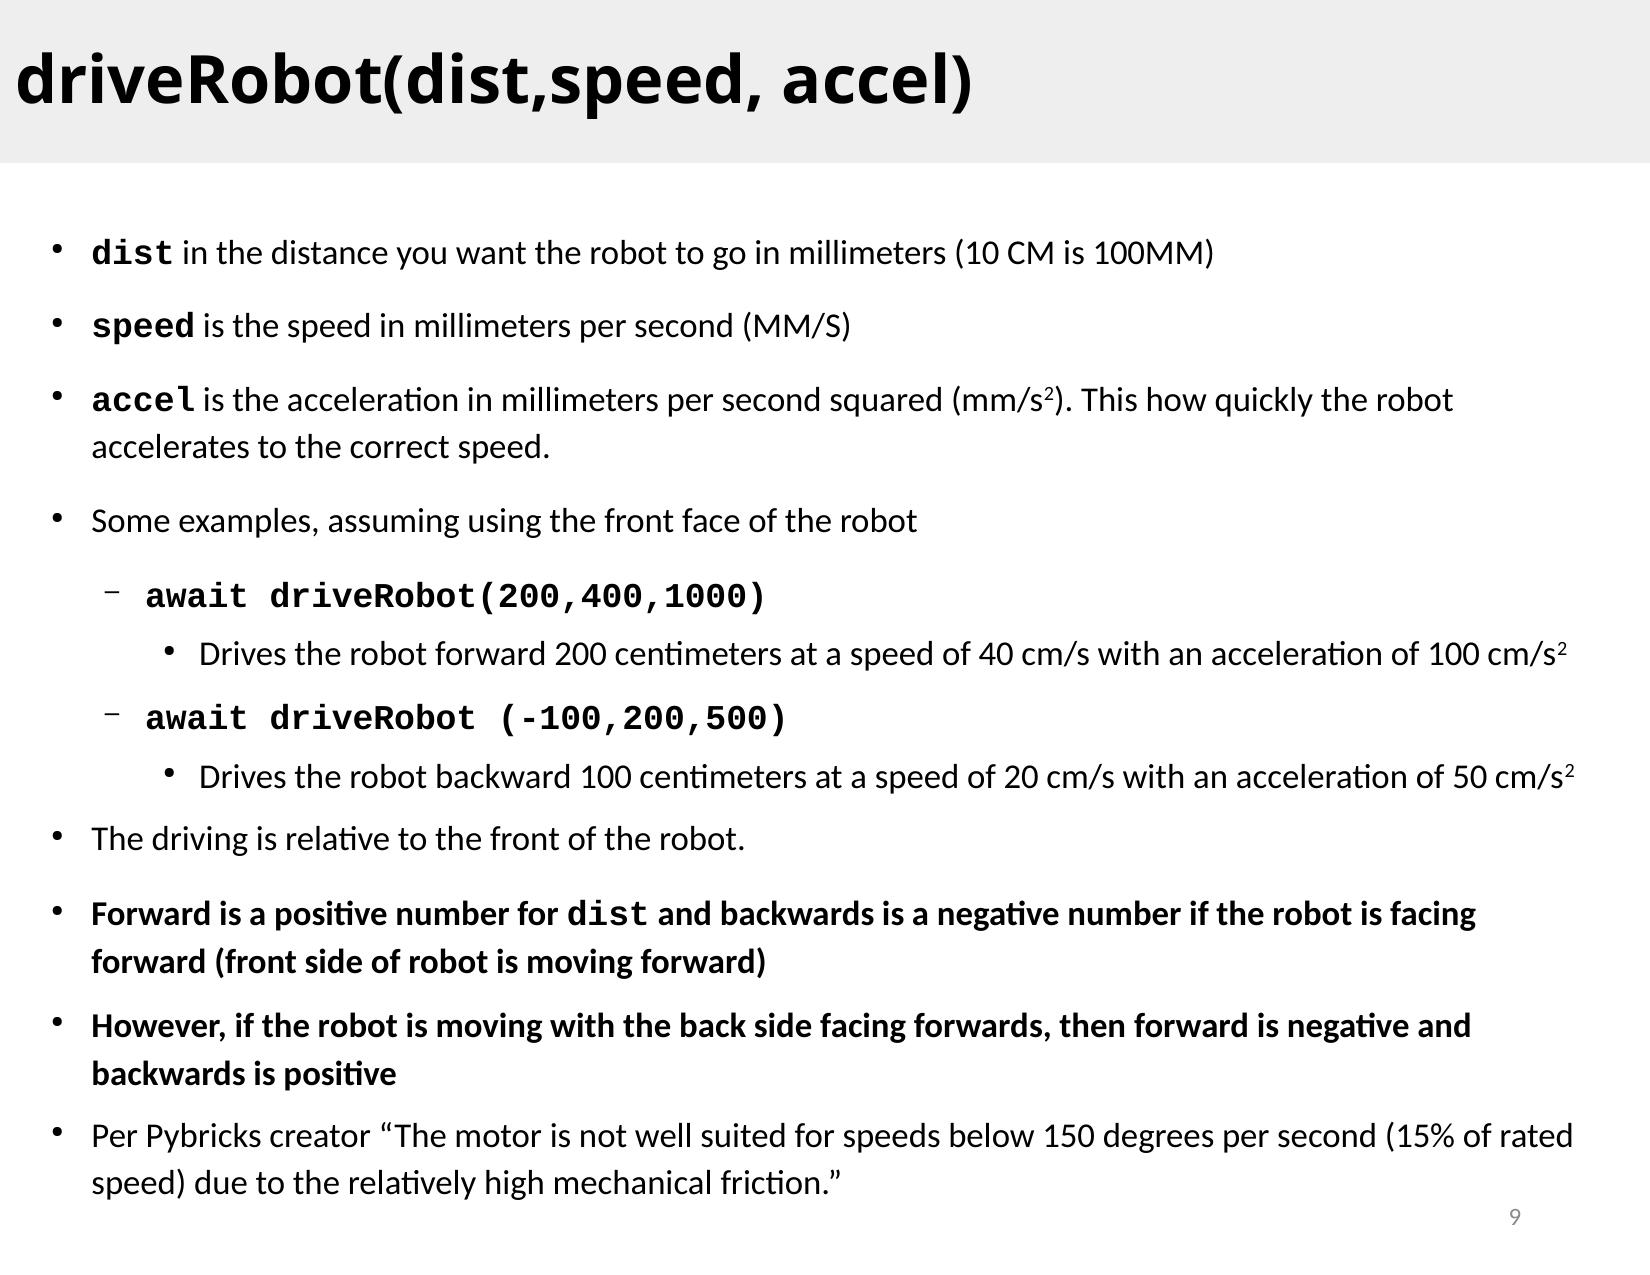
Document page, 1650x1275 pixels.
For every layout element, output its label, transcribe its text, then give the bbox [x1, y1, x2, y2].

list dist in the distance you want the robot to go in millimeters (10 CM is 100MM) speed is the speed in millimeters per second (MM/S) accel is the acceleration in millimeters per second squared (mm/s2). This how quickly the robot accelerates to the correct speed. Some examples, assuming using the front face of the robot await driveRobot(200,400,1000) Drives the robot forward 200 centimeters at a speed of 40 cm/s with an acceleration of 100 cm/s2 await driveRobot (-100,200,500) Drives the robot backward 100 centimeters at a speed of 20 cm/s with an acceleration of 50 cm/s2 The driving is relative to the front of the robot. Forward is a positive number for dist and backwards is a negative number if the robot is facing forward (front side of robot is moving forward) However, if the robot is moving with the back side facing forwards, then forward is negative and backwards is positive Per Pybricks creator “The motor is not well suited for speeds below 150 degrees per second (15% of rated speed) due to the relatively high mechanical friction.” [37, 187, 1595, 1238]
title driveRobot(dist,speed, accel) [0, 0, 1650, 163]
